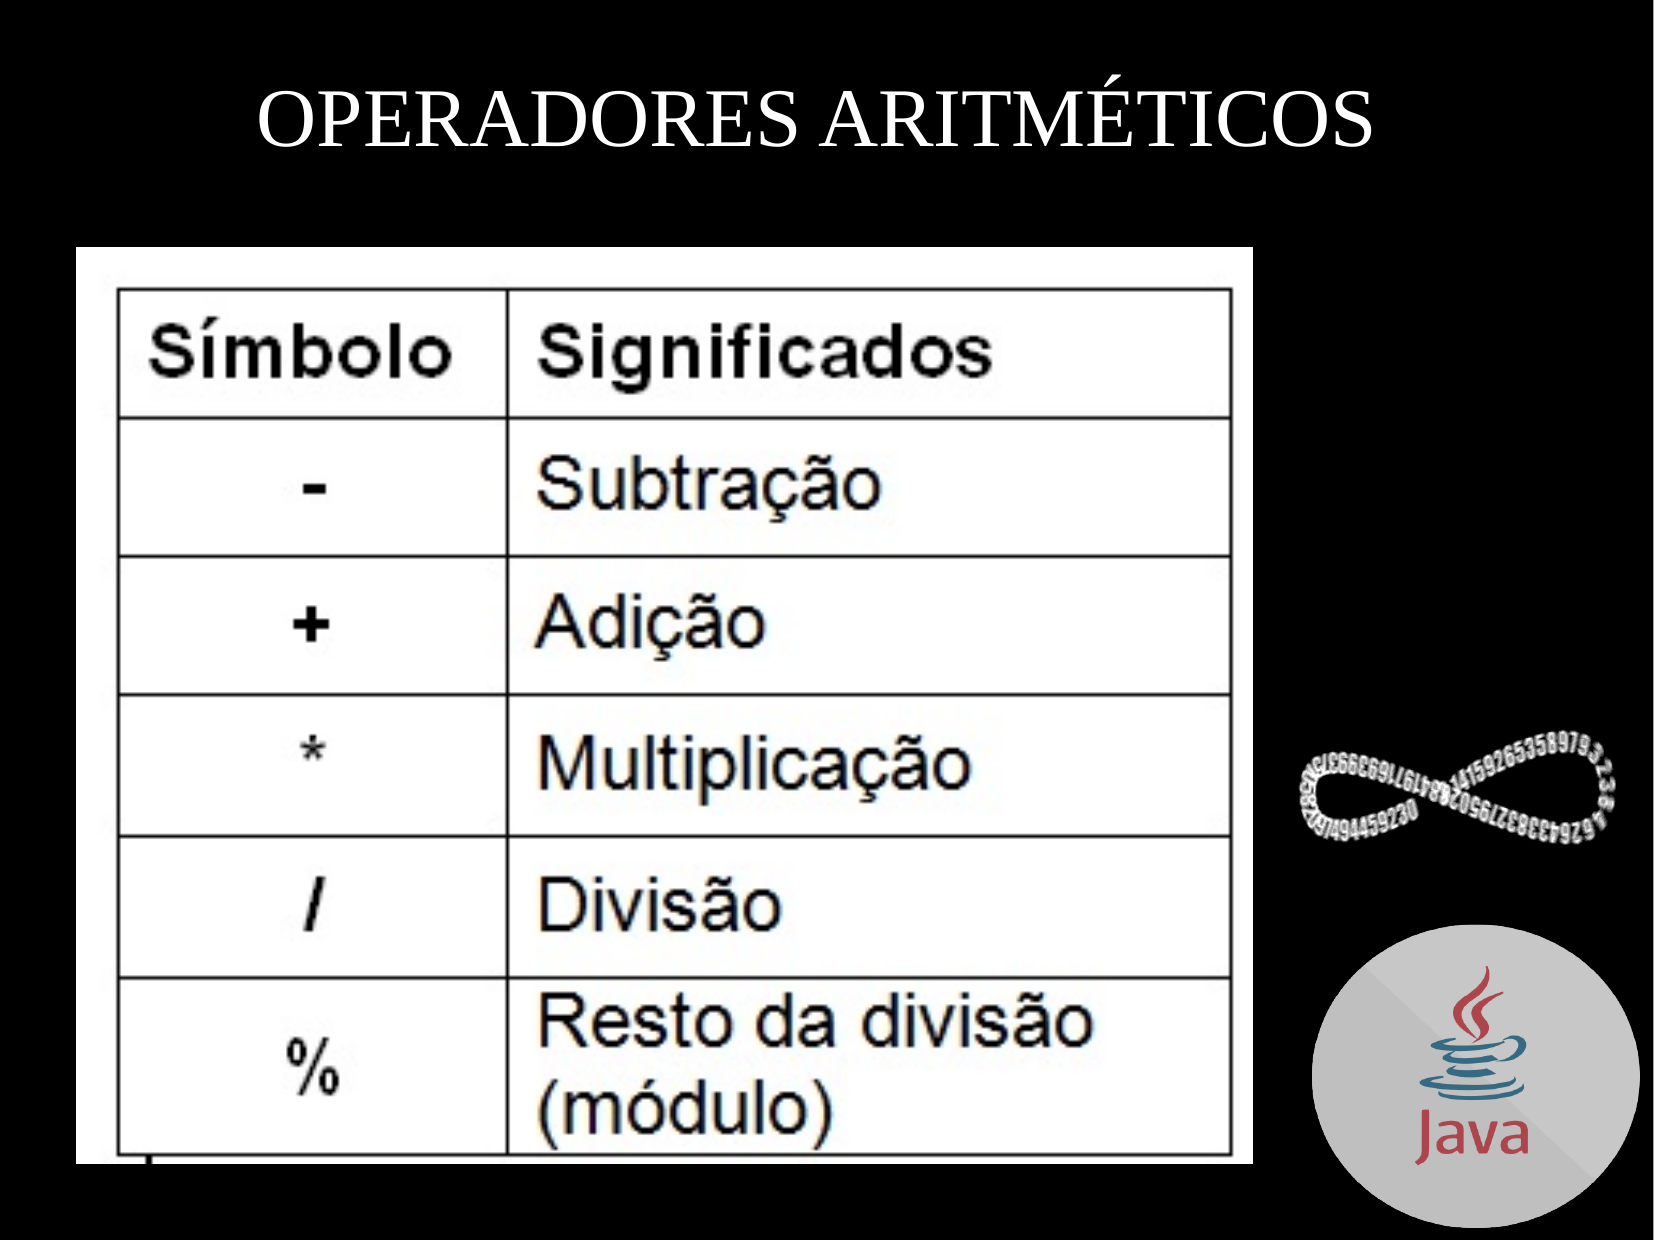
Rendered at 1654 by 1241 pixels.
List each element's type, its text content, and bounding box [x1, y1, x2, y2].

text_box OPERADORES ARITMÉTICOS [242, 64, 1393, 172]
picture [76, 247, 1654, 1241]
